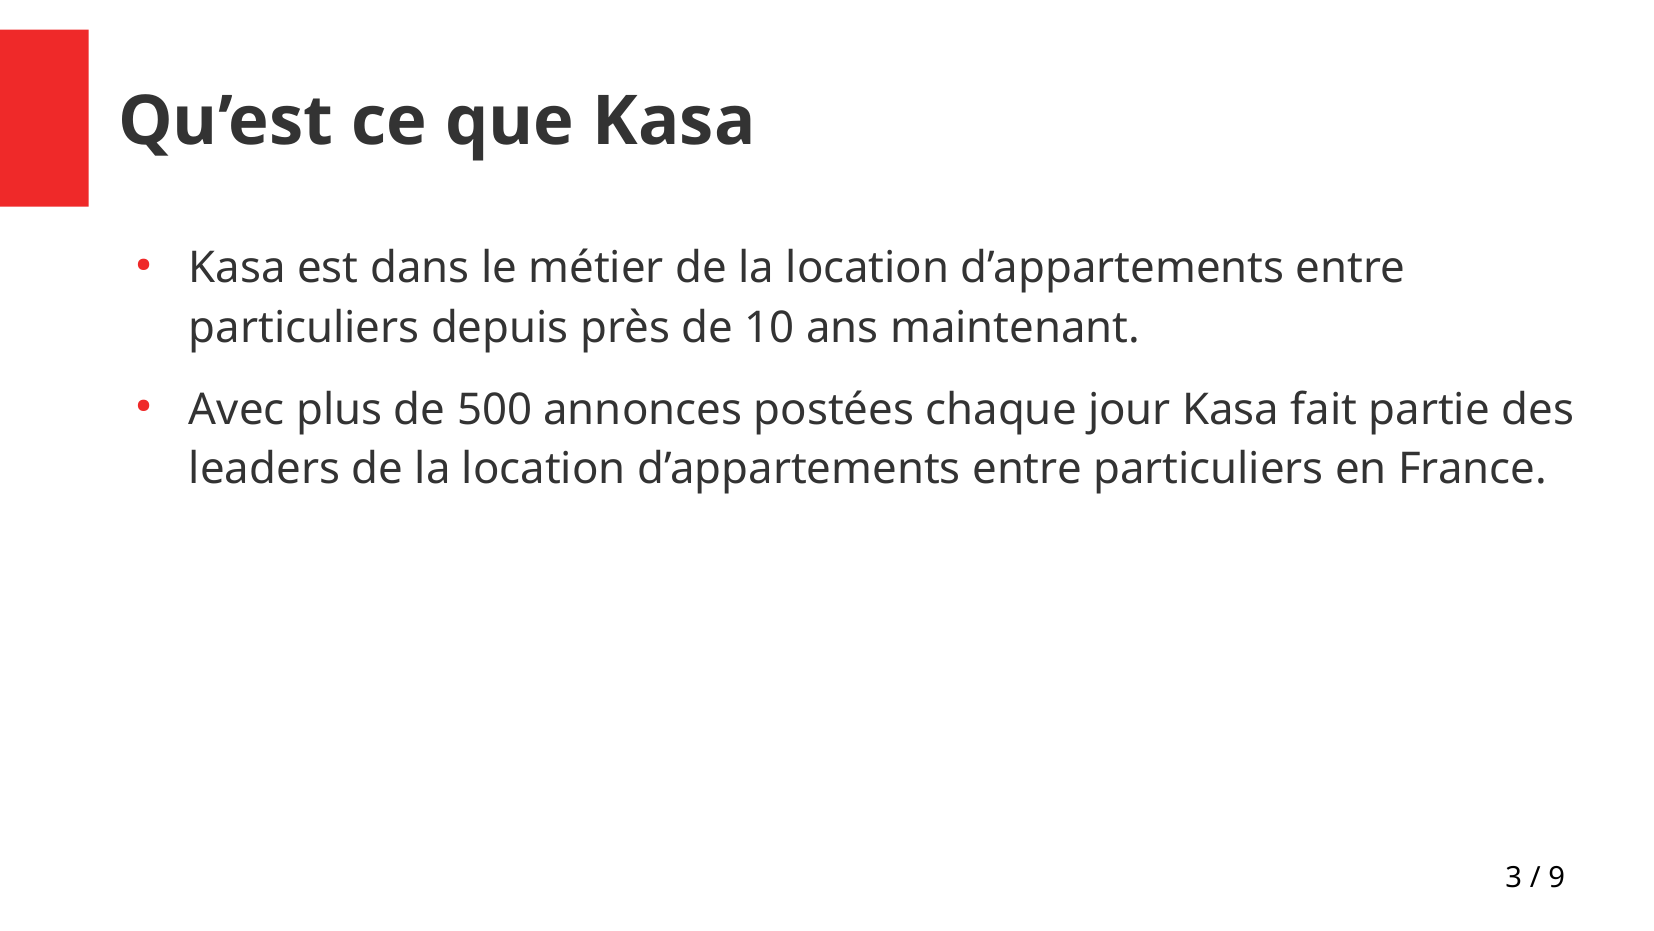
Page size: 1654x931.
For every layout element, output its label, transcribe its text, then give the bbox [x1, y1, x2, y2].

title Qu’est ce que Kasa [118, 29, 1595, 207]
list Kasa est dans le métier de la location d’appartements entre particuliers depuis près de 10 ans maintenant. Avec plus de 500 annonces postées chaque jour Kasa fait partie des leaders de la location d’appartements entre particuliers en France. [118, 236, 1595, 798]
